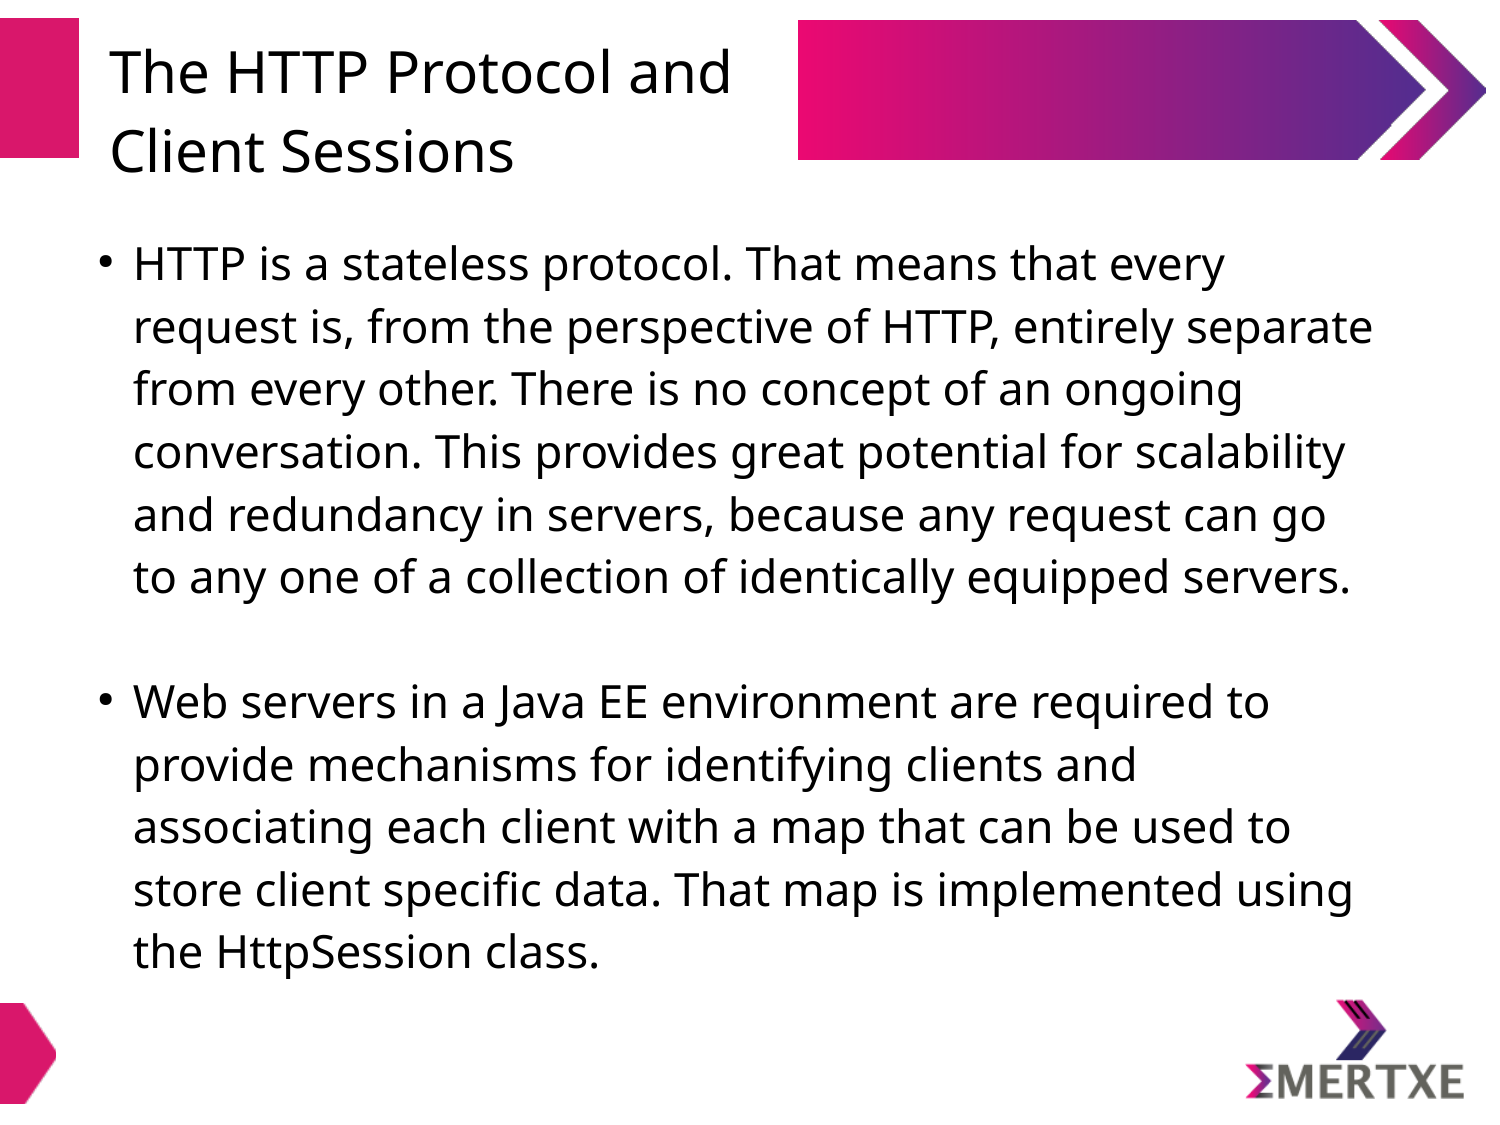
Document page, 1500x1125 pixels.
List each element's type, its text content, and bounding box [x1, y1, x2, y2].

picture [798, 20, 1486, 160]
text_box HTTP is a stateless protocol. That means that every request is, from the perspective of HTTP, entirely separate from every other. There is no concept of an ongoing conversation. This provides great potential for scalability and redundancy in servers, because any request can go to any one of a collection of identically equipped servers. Web servers in a Java EE environment are required to provide mechanisms for identifying clients and associating each client with a map that can be used to store client specific data. That map is implemented using the HttpSession class. [82, 224, 1394, 1019]
text_box The HTTP Protocol and Client Sessions [94, 23, 756, 175]
picture [1245, 996, 1465, 1099]
